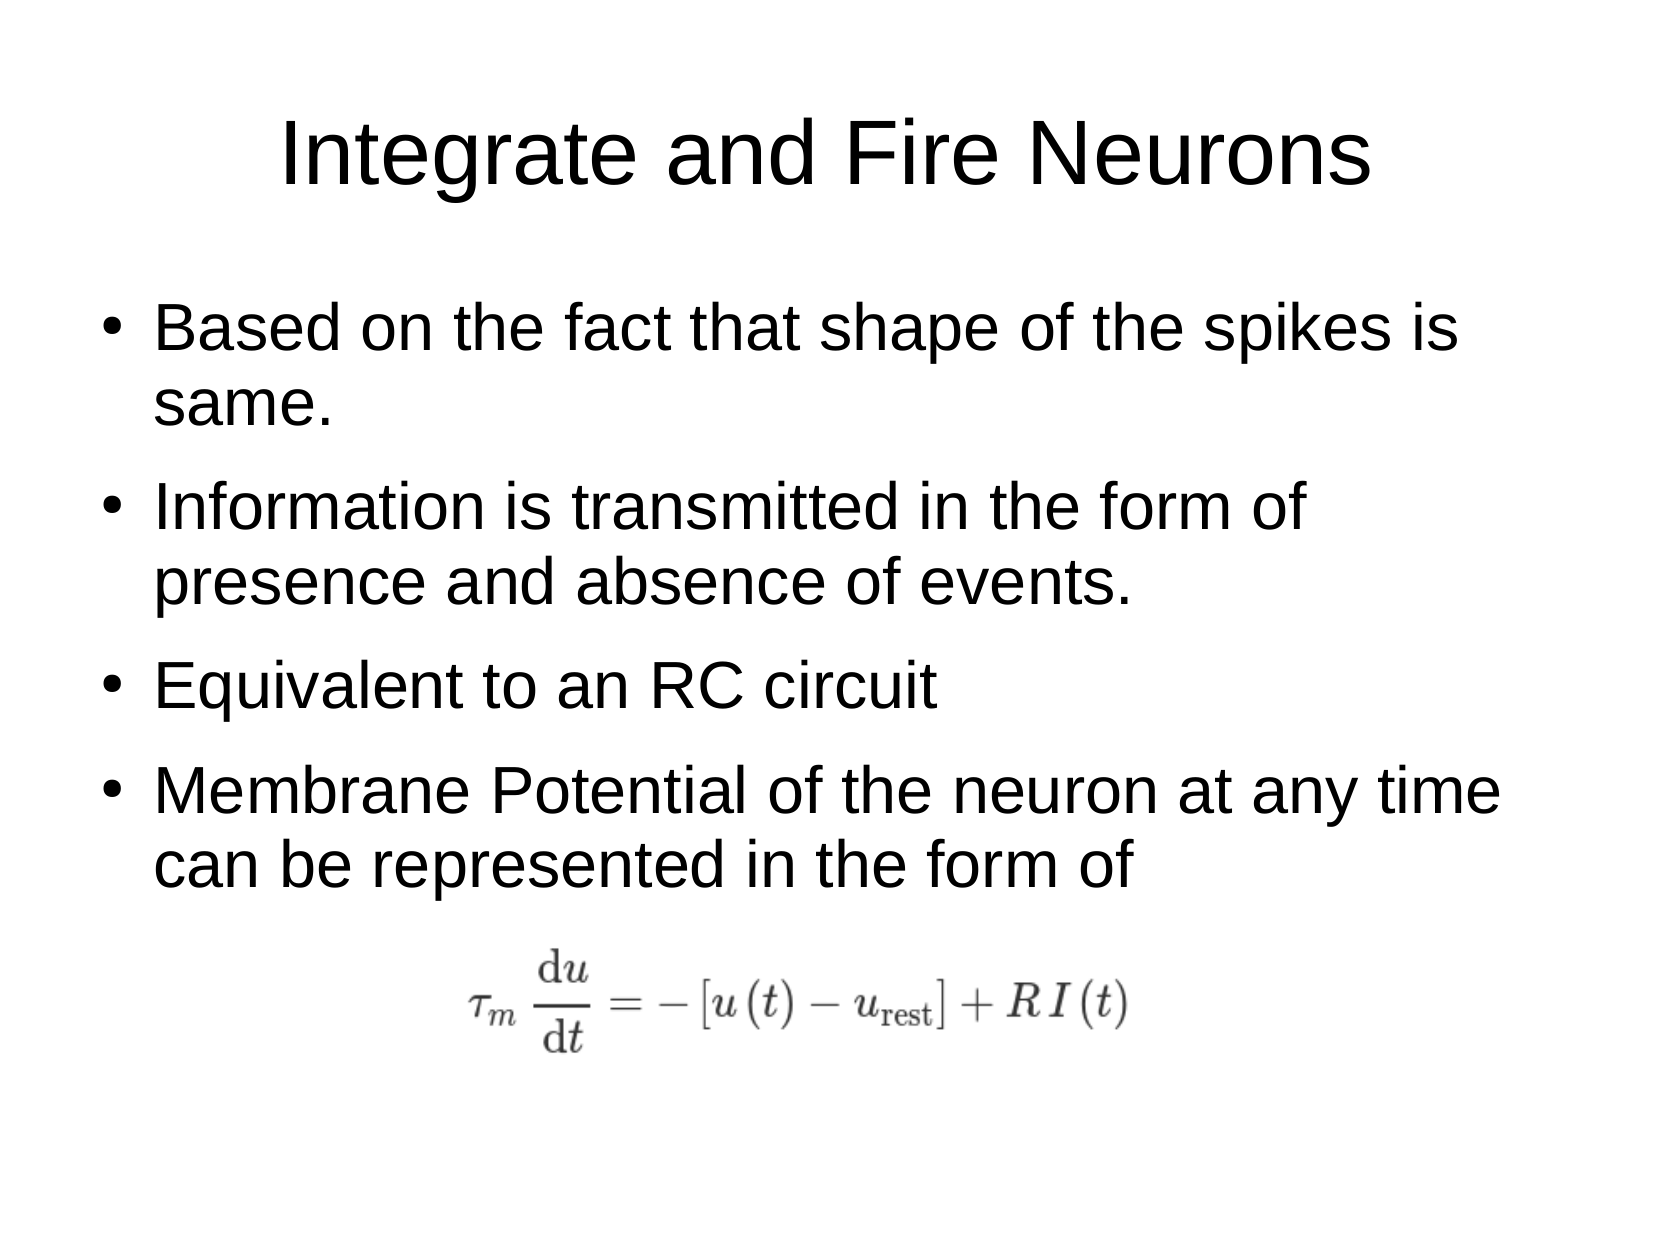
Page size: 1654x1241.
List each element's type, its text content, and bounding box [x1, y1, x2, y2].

picture [440, 929, 1141, 1081]
list Based on the fact that shape of the spikes is same. Information is transmitted in the form of presence and absence of events. Equivalent to an RC circuit Membrane Potential of the neuron at any time can be represented in the form of [82, 290, 1571, 1010]
title Integrate and Fire Neurons [82, 49, 1571, 257]
chart [766, 591, 885, 651]
